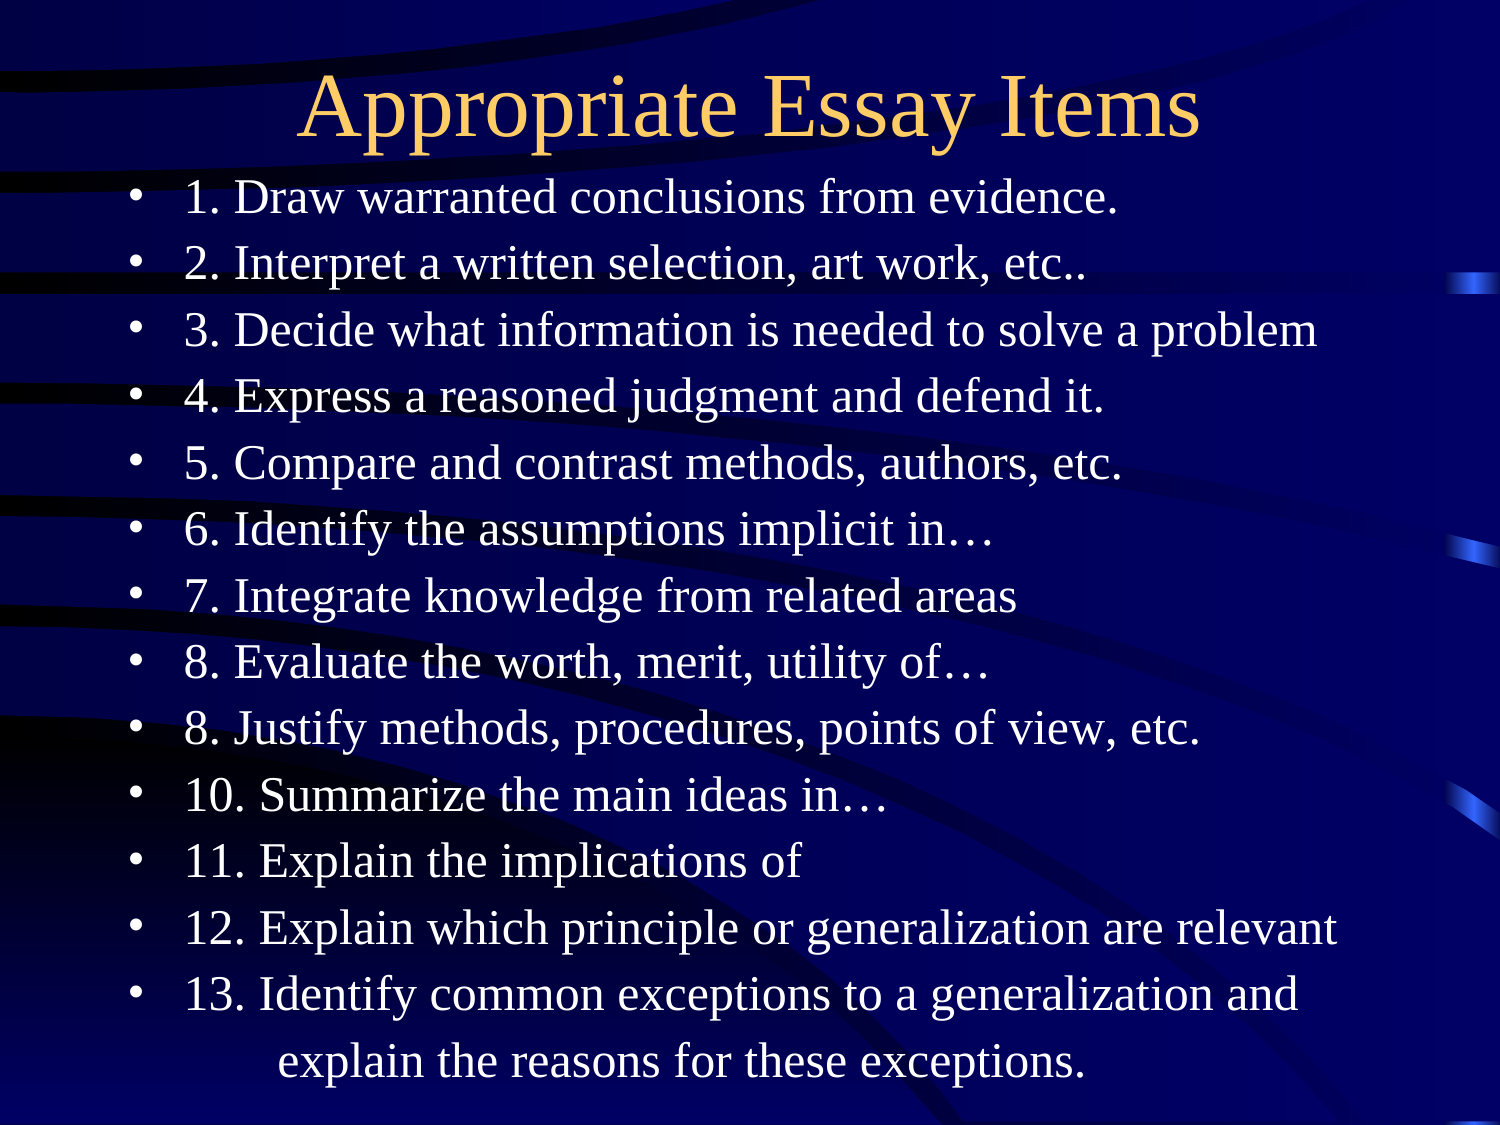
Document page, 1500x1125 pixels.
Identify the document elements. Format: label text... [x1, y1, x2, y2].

title Appropriate Essay Items [112, 37, 1388, 162]
list 1. Draw warranted conclusions from evidence. 2. Interpret a written selection, art work, etc.. 3. Decide what information is needed to solve a problem 4. Express a reasoned judgment and defend it. 5. Compare and contrast methods, authors, etc. 6. Identify the assumptions implicit in… 7. Integrate knowledge from related areas 8. Evaluate the worth, merit, utility of… 8. Justify methods, procedures, points of view, etc. 10. Summarize the main ideas in… 11. Explain the implications of 12. Explain which principle or generalization are relevant 13. Identify common exceptions to a generalization and explain the reasons for these exceptions. [112, 162, 1388, 1125]
